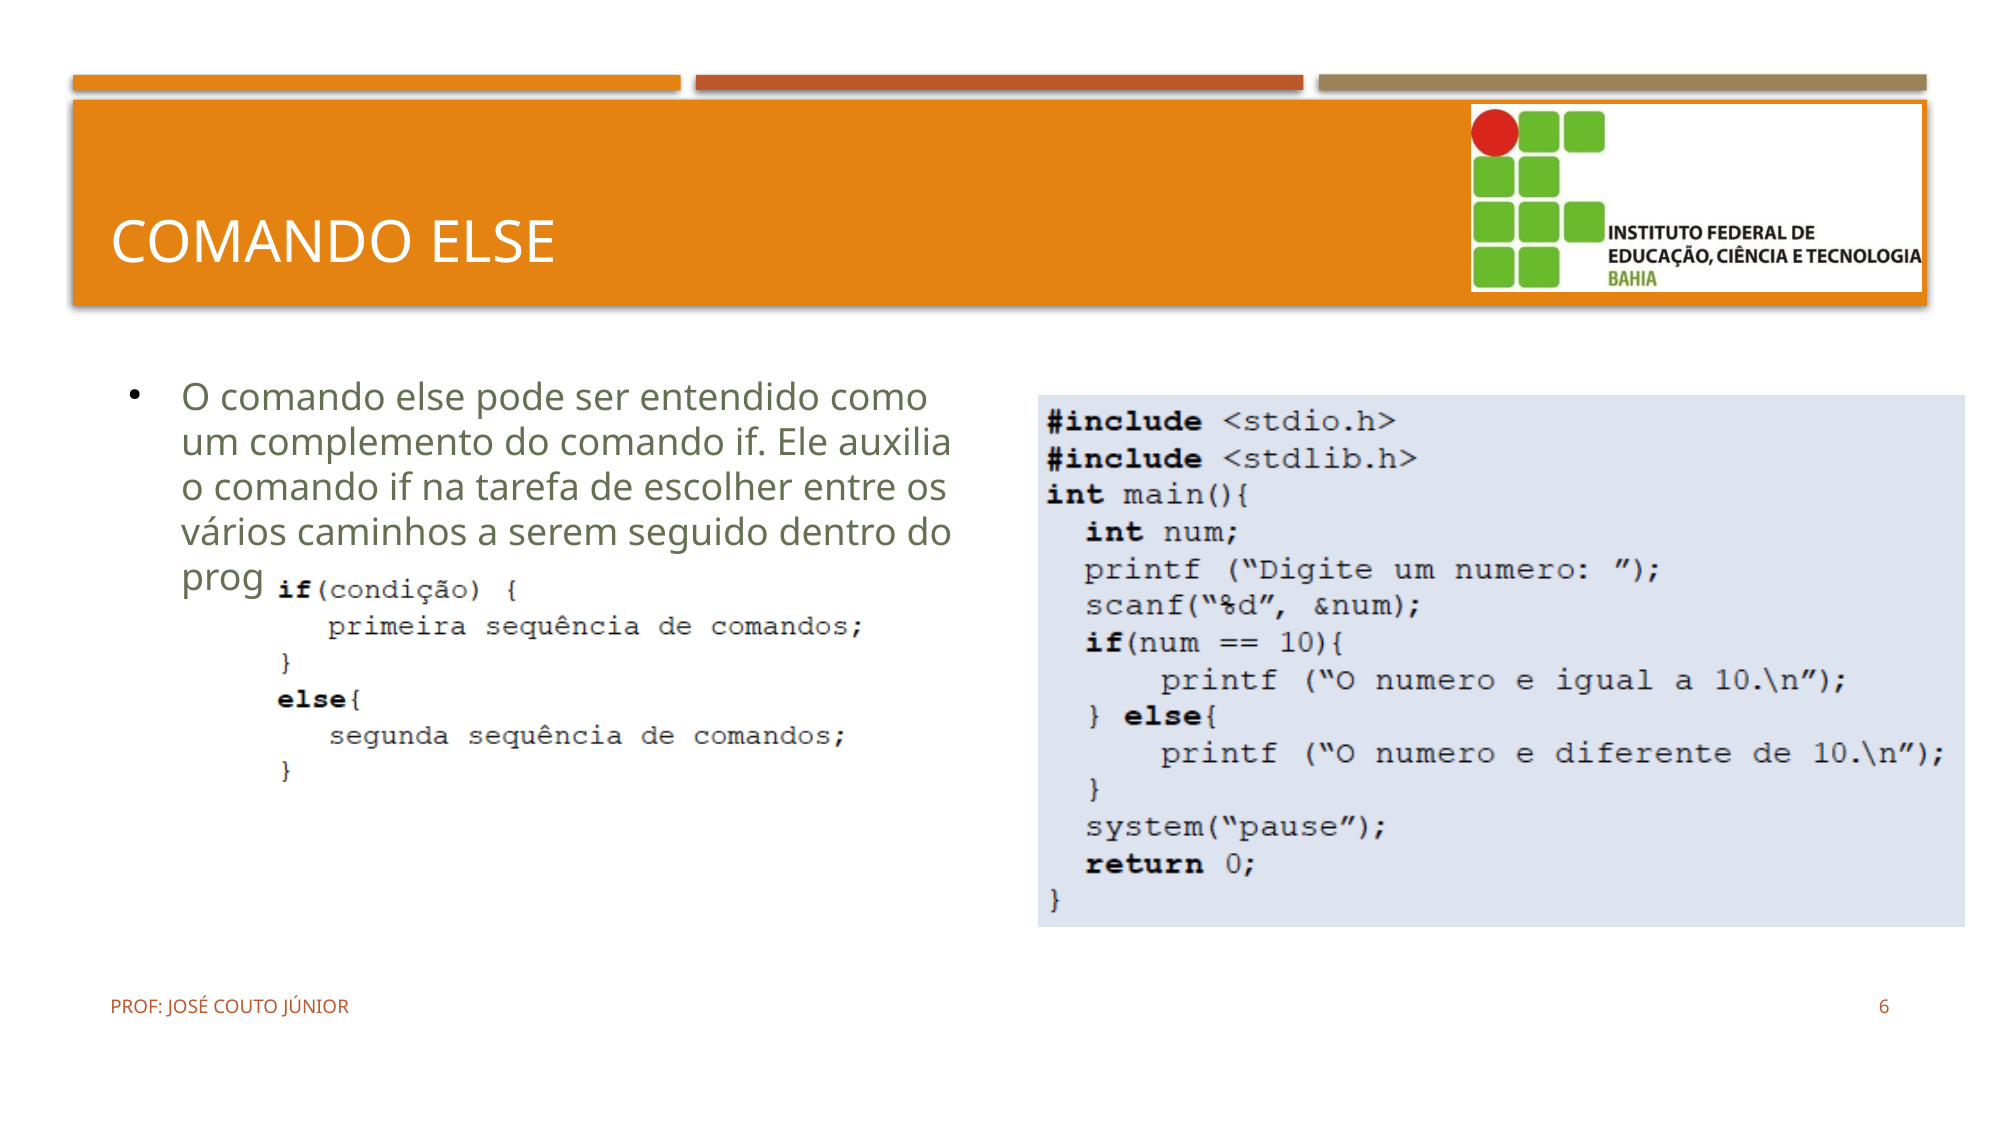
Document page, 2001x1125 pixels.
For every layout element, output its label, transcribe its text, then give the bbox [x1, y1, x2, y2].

title Comando Else [95, 119, 1471, 282]
picture [1038, 395, 1965, 927]
picture [265, 560, 879, 798]
list O comando else pode ser entendido como um complemento do comando if. Ele auxilia o comando if na tarefa de escolher entre os vários caminhos a serem seguido dentro do programa. [95, 365, 985, 962]
footer Prof: José Couto Júnior [95, 976, 1230, 1037]
picture [1471, 104, 1922, 292]
